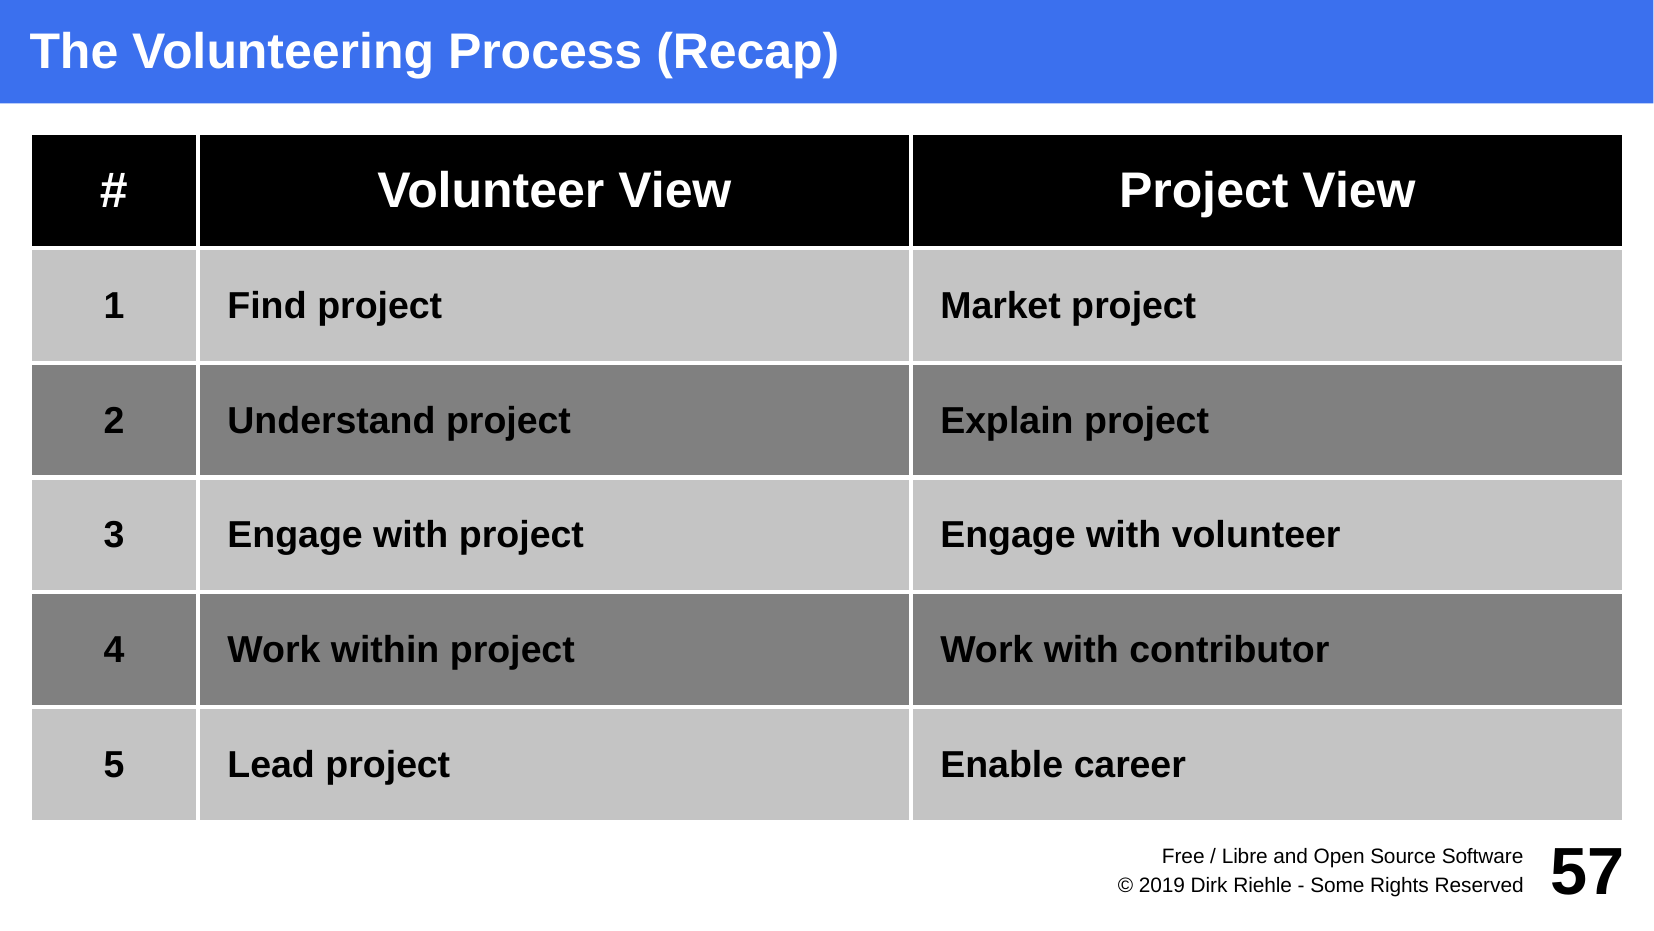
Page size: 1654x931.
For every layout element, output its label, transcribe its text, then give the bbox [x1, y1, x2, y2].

table_cell Lead project [200, 709, 909, 820]
table_cell Find project [200, 250, 909, 361]
table_cell Understand project [200, 365, 909, 475]
table_cell 5 [32, 709, 196, 820]
table_cell 1 [32, 250, 196, 361]
table_cell Engage with volunteer [913, 480, 1622, 590]
table_header Volunteer View [200, 135, 909, 246]
table_cell 4 [32, 594, 196, 705]
table_header Project View [913, 135, 1622, 246]
table_cell Market project [913, 250, 1622, 361]
table_header # [32, 135, 196, 246]
table_cell 2 [32, 365, 196, 475]
table_cell Enable career [913, 709, 1622, 820]
table_cell Work within project [200, 594, 909, 705]
table_cell Explain project [913, 365, 1622, 475]
table_cell Engage with project [200, 480, 909, 590]
table_cell Work with contributor [913, 594, 1622, 705]
title The Volunteering Process (Recap) [0, 0, 1654, 104]
table_cell 3 [32, 480, 196, 590]
